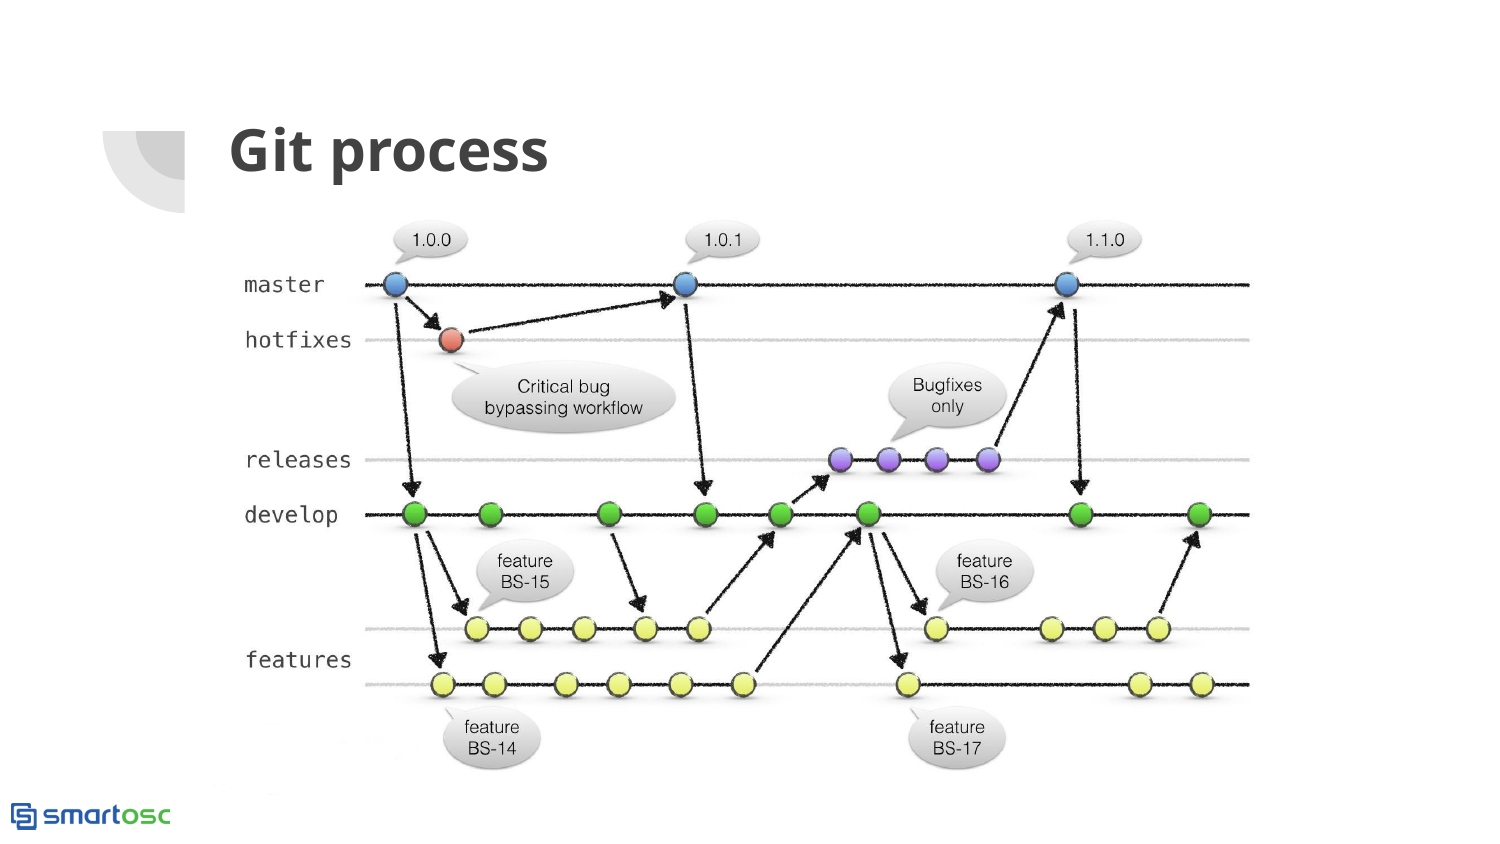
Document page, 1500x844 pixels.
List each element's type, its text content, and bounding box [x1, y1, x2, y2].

picture [213, 190, 1289, 795]
title Git process [213, 98, 1368, 263]
picture [11, 803, 170, 830]
